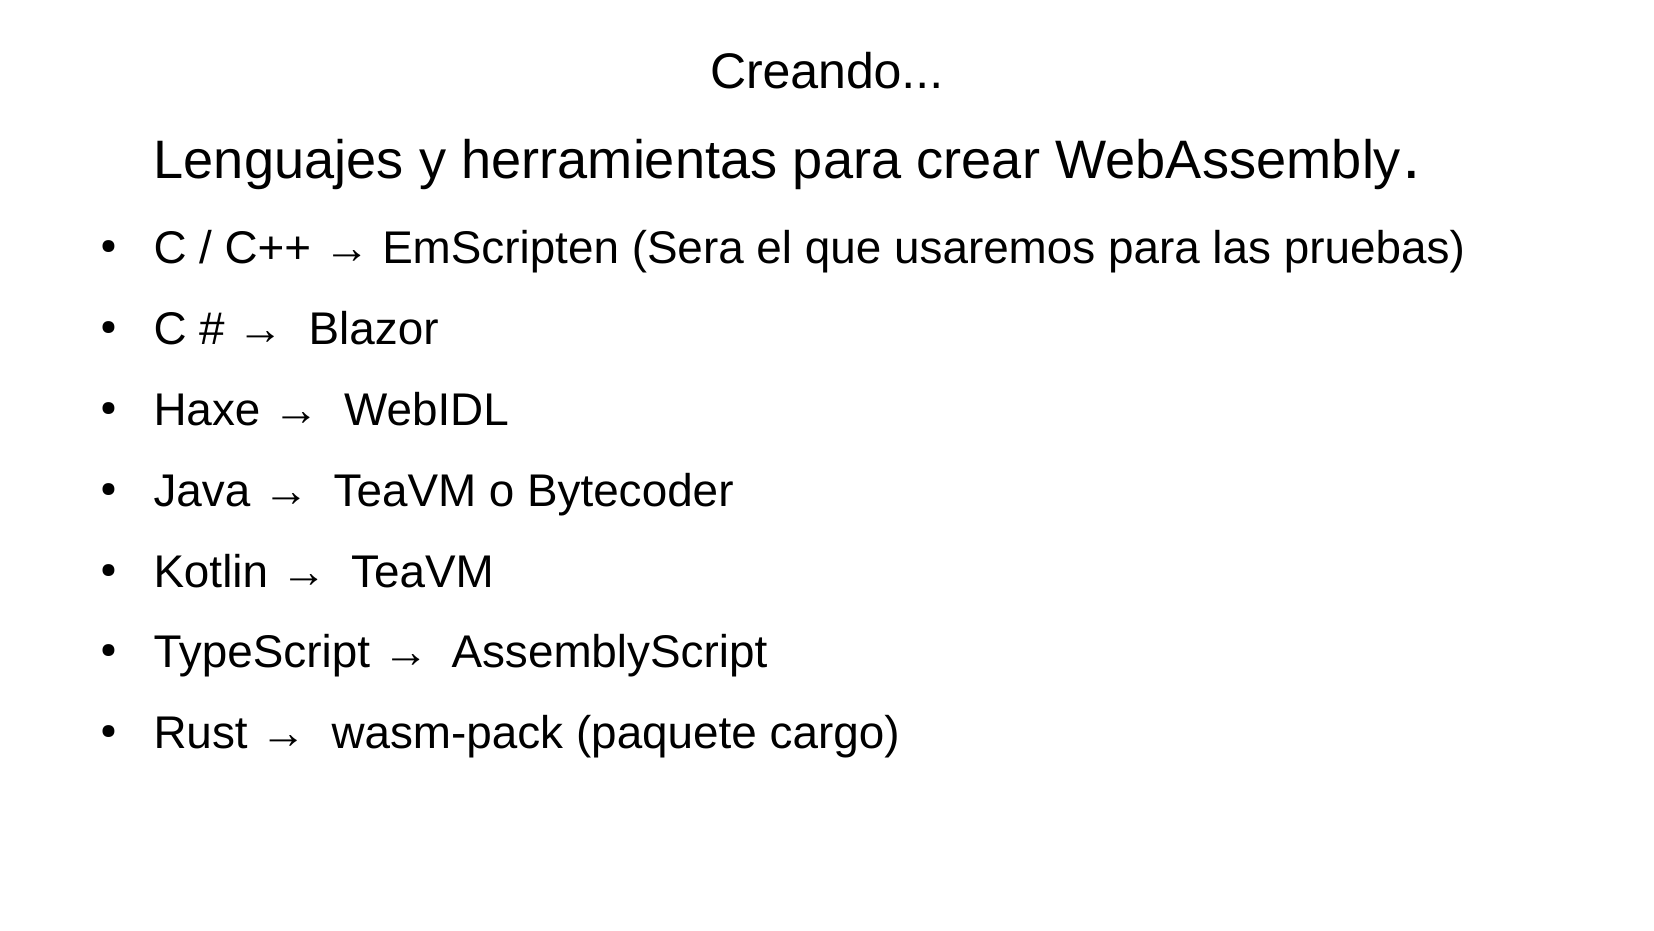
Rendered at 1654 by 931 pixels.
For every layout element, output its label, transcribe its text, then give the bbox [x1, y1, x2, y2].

title Creando... [82, 37, 1571, 107]
list Lenguajes y herramientas para crear WebAssembly. C / C++ → EmScripten (Sera el que usaremos para las pruebas) C # → Blazor Haxe → WebIDL Java → TeaVM o Bytecoder Kotlin → TeaVM TypeScript → AssemblyScript Rust → wasm-pack (paquete cargo) [82, 118, 1571, 851]
